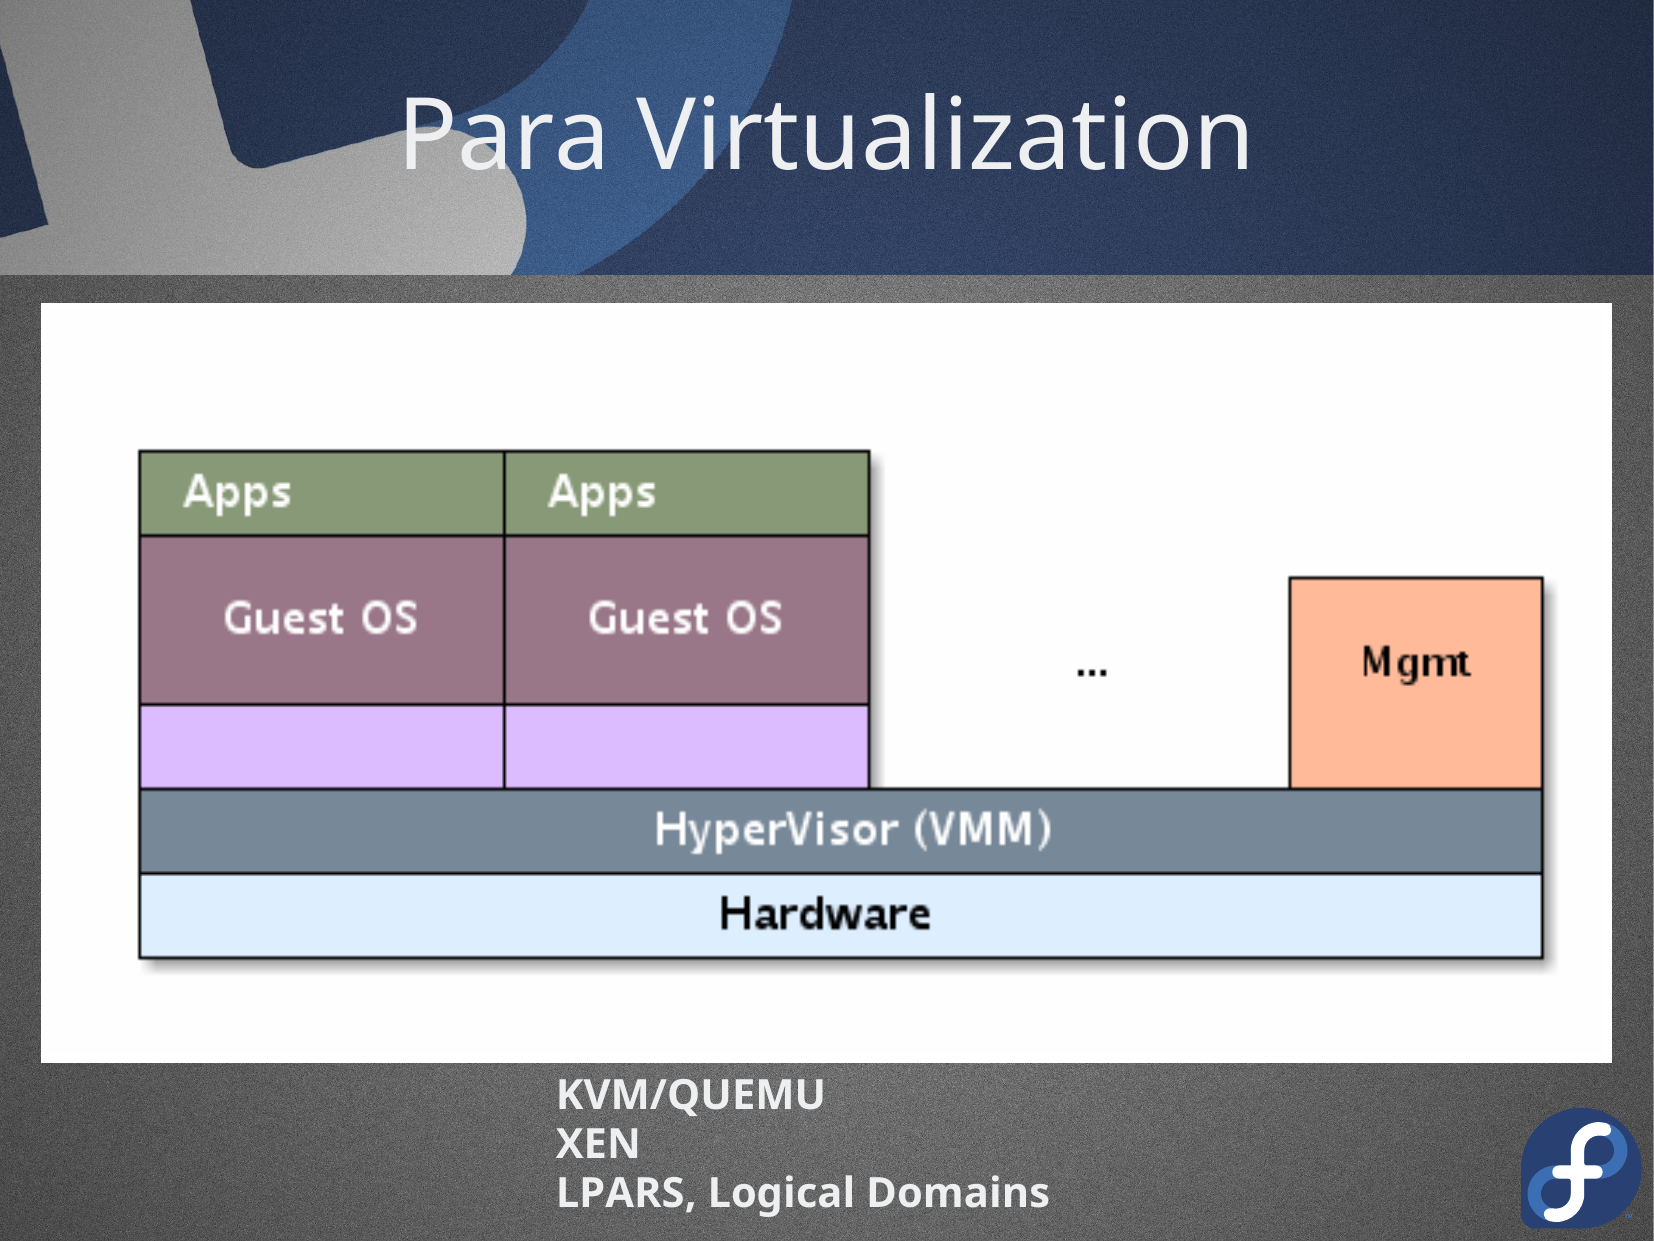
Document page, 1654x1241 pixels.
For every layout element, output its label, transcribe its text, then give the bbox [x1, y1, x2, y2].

text_box Para Virtualization [88, 29, 1565, 237]
picture [0, 0, 1654, 1241]
text_box KVM/QUEMU XEN LPARS, Logical Domains [65, 1039, 1542, 1241]
